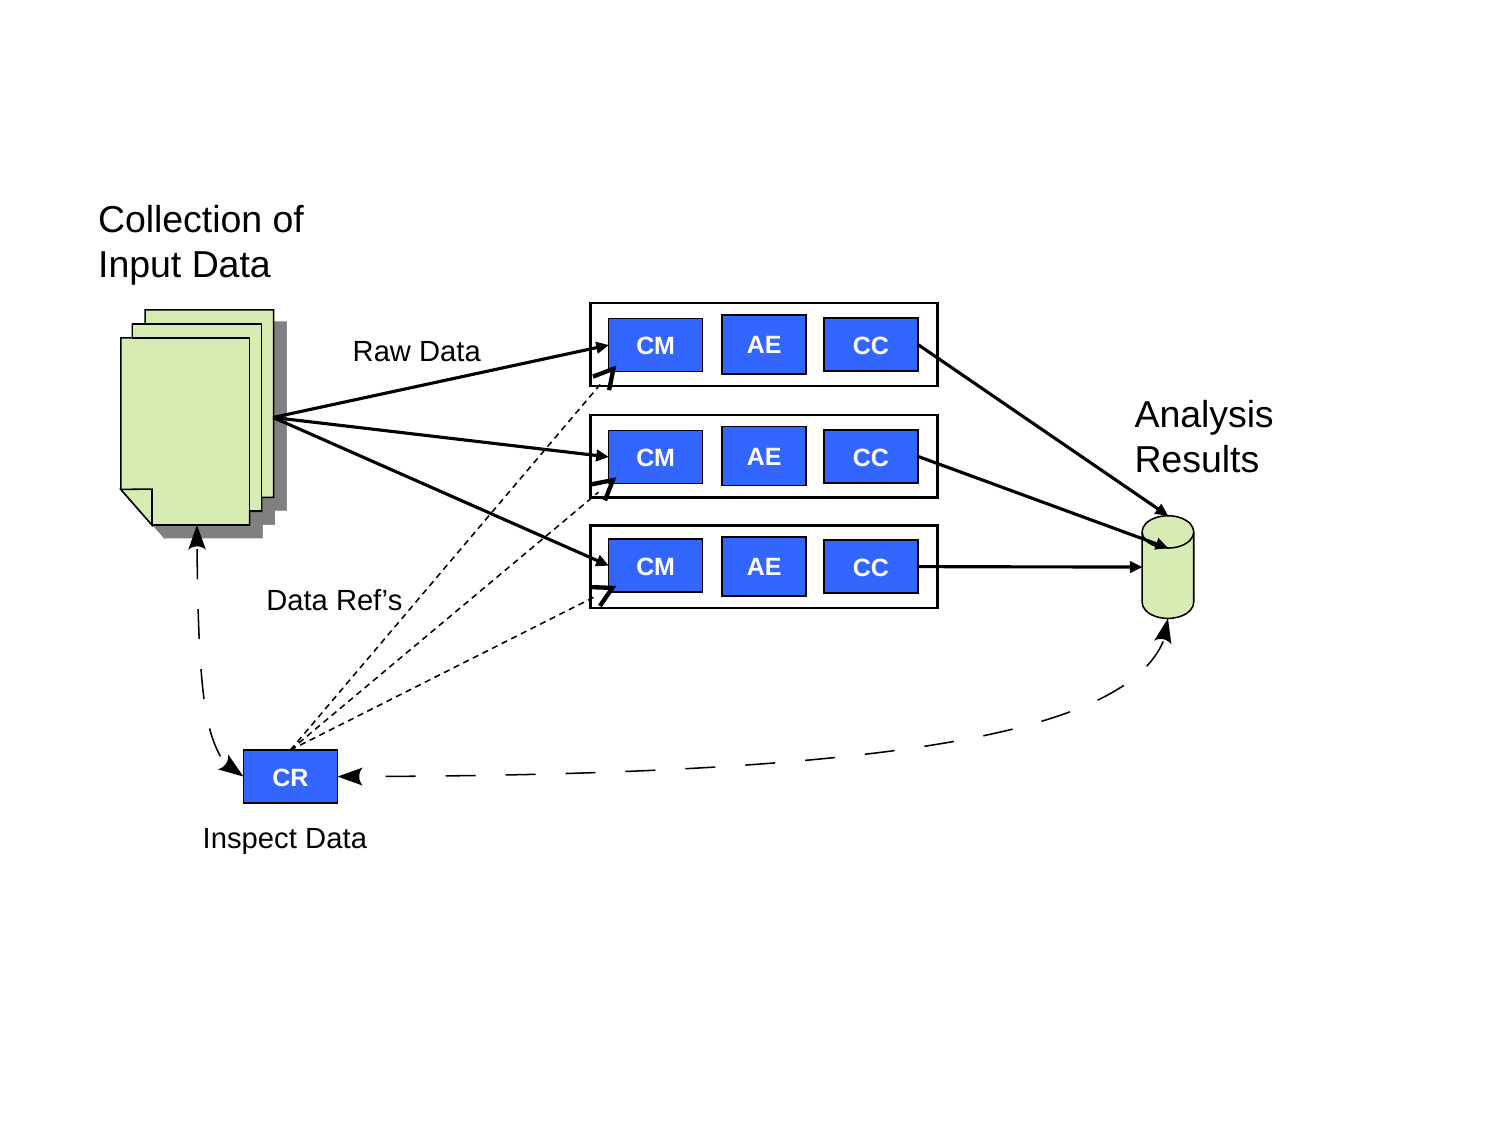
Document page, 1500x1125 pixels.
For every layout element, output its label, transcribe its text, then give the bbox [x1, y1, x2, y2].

text_box [120, 309, 274, 526]
text_box CC [823, 429, 918, 483]
text_box [1142, 515, 1194, 619]
text_box AE [722, 314, 807, 374]
text_box Collection of Input Data [83, 187, 319, 293]
text_box AE [722, 426, 807, 486]
text_box CC [823, 317, 918, 372]
text_box AE [722, 536, 807, 596]
text_box Analysis Results [1119, 382, 1300, 488]
text_box CR [243, 750, 338, 804]
text_box Raw Data [337, 324, 496, 376]
text_box CM [608, 538, 703, 593]
text_box Inspect Data [187, 812, 383, 863]
text_box CM [608, 318, 703, 372]
text_box CM [608, 430, 703, 484]
text_box Data Ref’s [251, 573, 418, 624]
text_box CC [823, 540, 918, 594]
